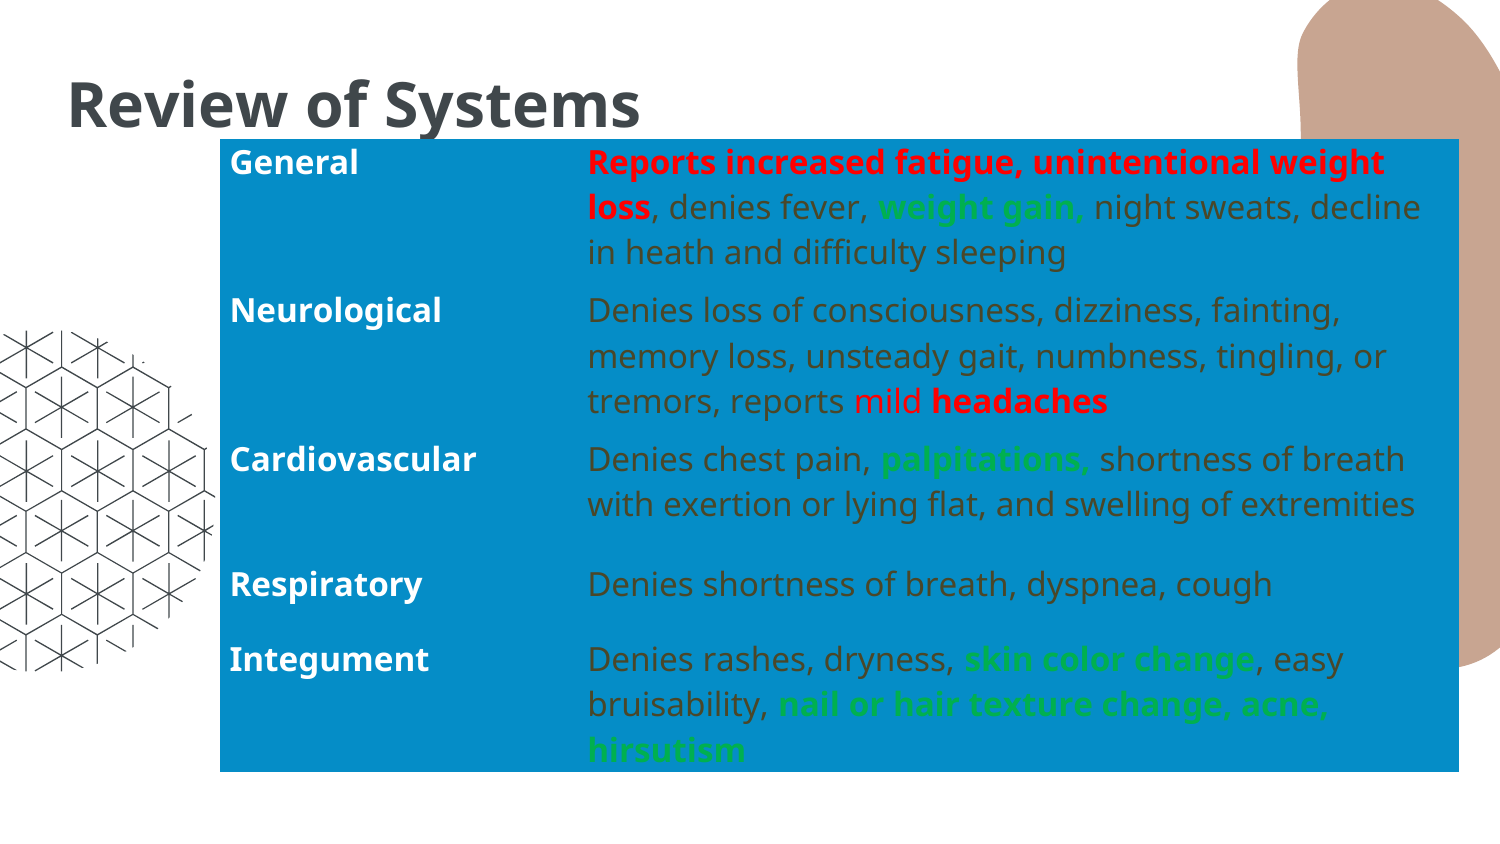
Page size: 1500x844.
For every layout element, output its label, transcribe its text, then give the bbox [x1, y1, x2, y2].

title Review of Systems [41, 50, 668, 140]
table_cell Denies rashes, dryness, skin color change, easy bruisability, nail or hair texture change, acne, hirsutism [578, 636, 1459, 772]
table_cell Respiratory [220, 561, 578, 636]
table_cell Denies loss of consciousness, dizziness, fainting, memory loss, unsteady gait, numbness, tingling, or tremors, reports mild headaches [578, 287, 1459, 436]
table_cell Cardiovascular [220, 436, 578, 561]
table_header General [220, 139, 578, 287]
table_cell Neurological [220, 287, 578, 436]
table_cell Denies chest pain, palpitations, shortness of breath with exertion or lying flat, and swelling of extremities [578, 436, 1459, 561]
table_cell Denies shortness of breath, dyspnea, cough [578, 561, 1459, 636]
table_header Reports increased fatigue, unintentional weight loss, denies fever, weight gain, night sweats, decline in heath and difficulty sleeping [578, 139, 1459, 287]
table_cell Integument [220, 636, 578, 772]
